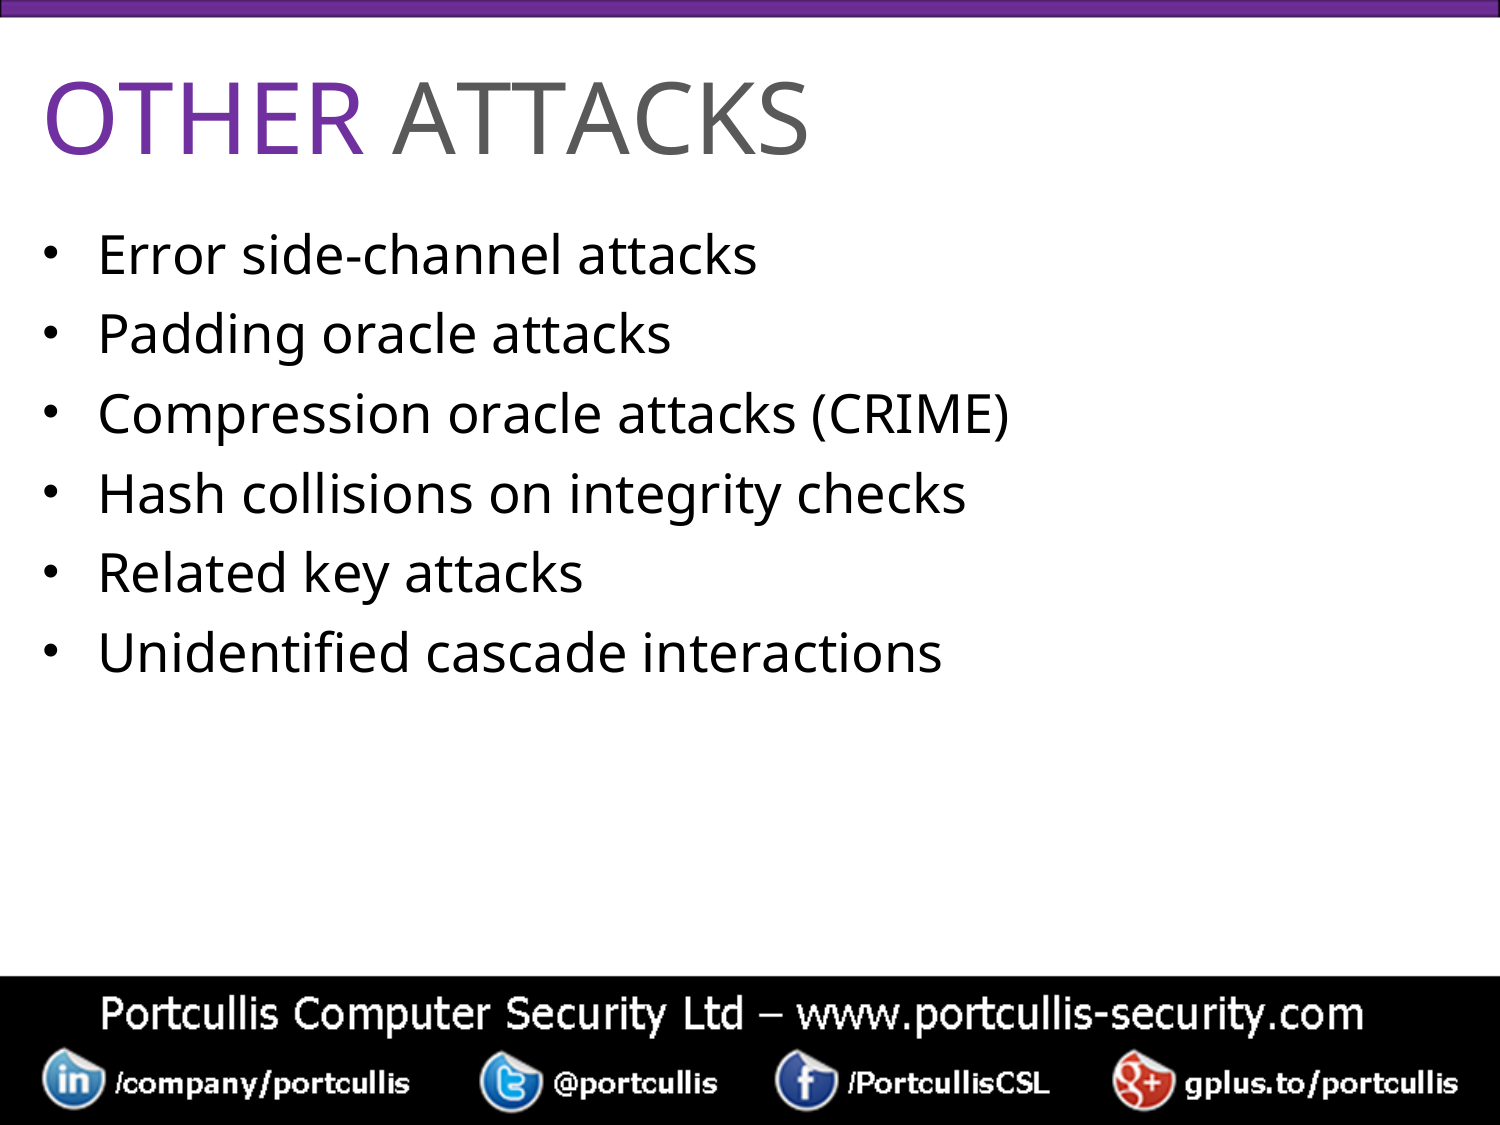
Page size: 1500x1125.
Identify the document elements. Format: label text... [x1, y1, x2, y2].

title OTHER ATTACKS [41, 42, 1434, 202]
list Error side-channel attacks Padding oracle attacks Compression oracle attacks (CRIME) Hash collisions on integrity checks Related key attacks Unidentified cascade interactions [41, 219, 1428, 965]
picture [0, 0, 1500, 1125]
